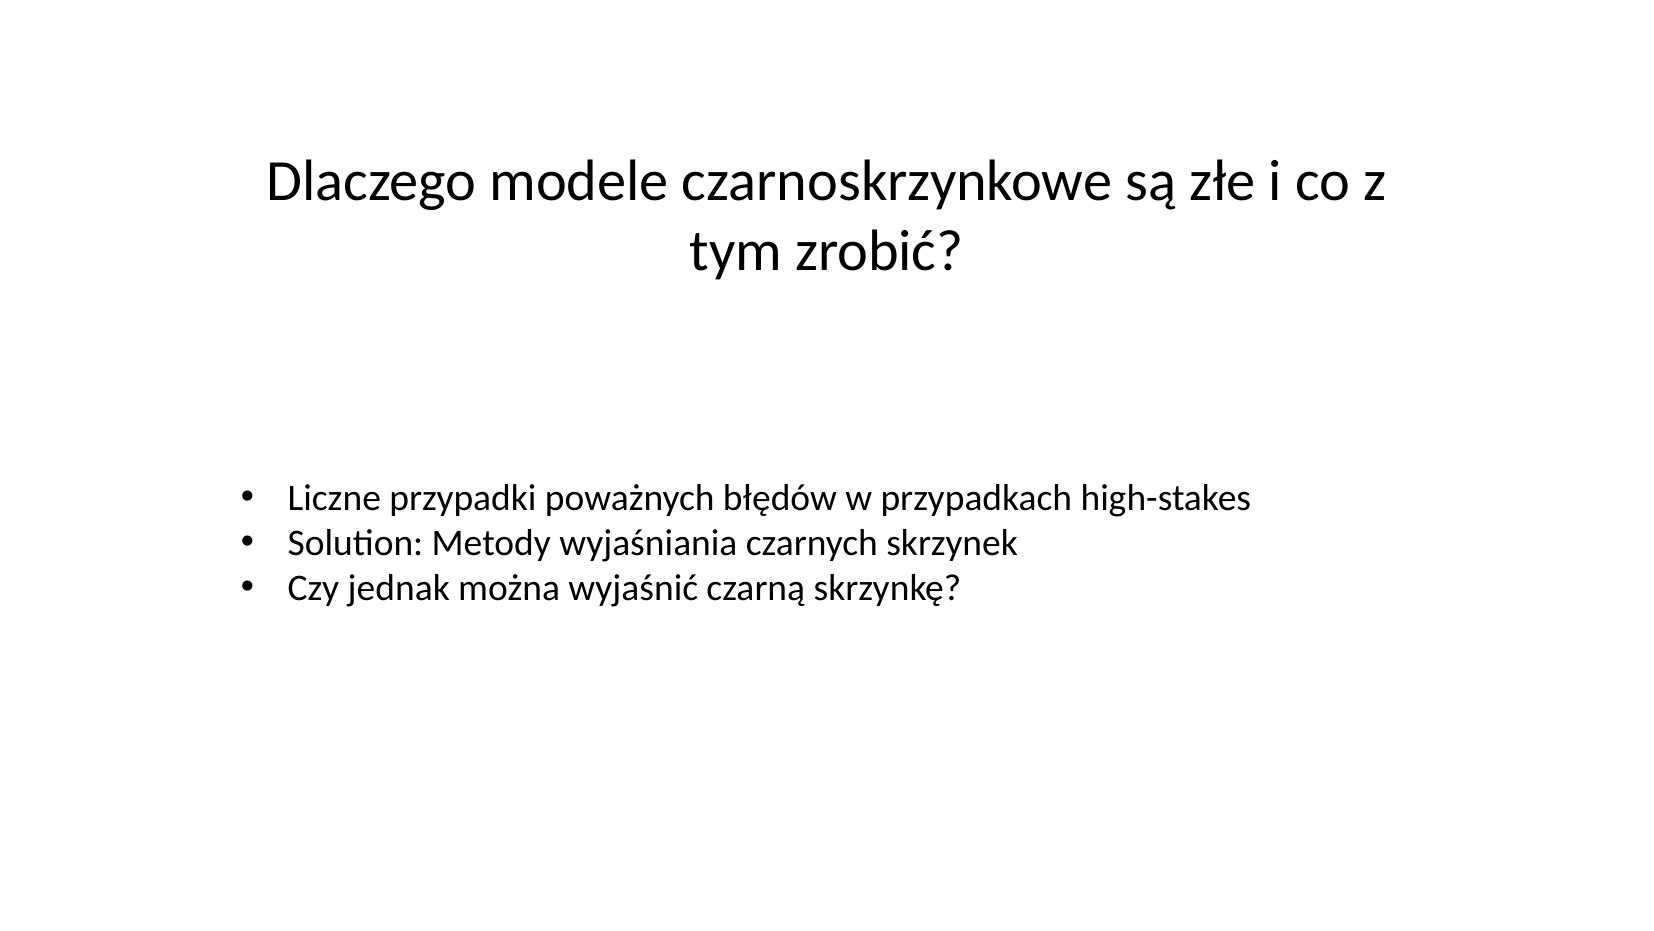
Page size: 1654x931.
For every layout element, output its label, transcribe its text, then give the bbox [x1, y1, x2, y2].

text_box Liczne przypadki poważnych błędów w przypadkach high-stakes Solution: Metody wyjaśniania czarnych skrzynek Czy jednak można wyjaśnić czarną skrzynkę? [225, 465, 1442, 661]
text_box Dlaczego modele czarnoskrzynkowe są złe i co z tym zrobić? [237, 134, 1416, 453]
